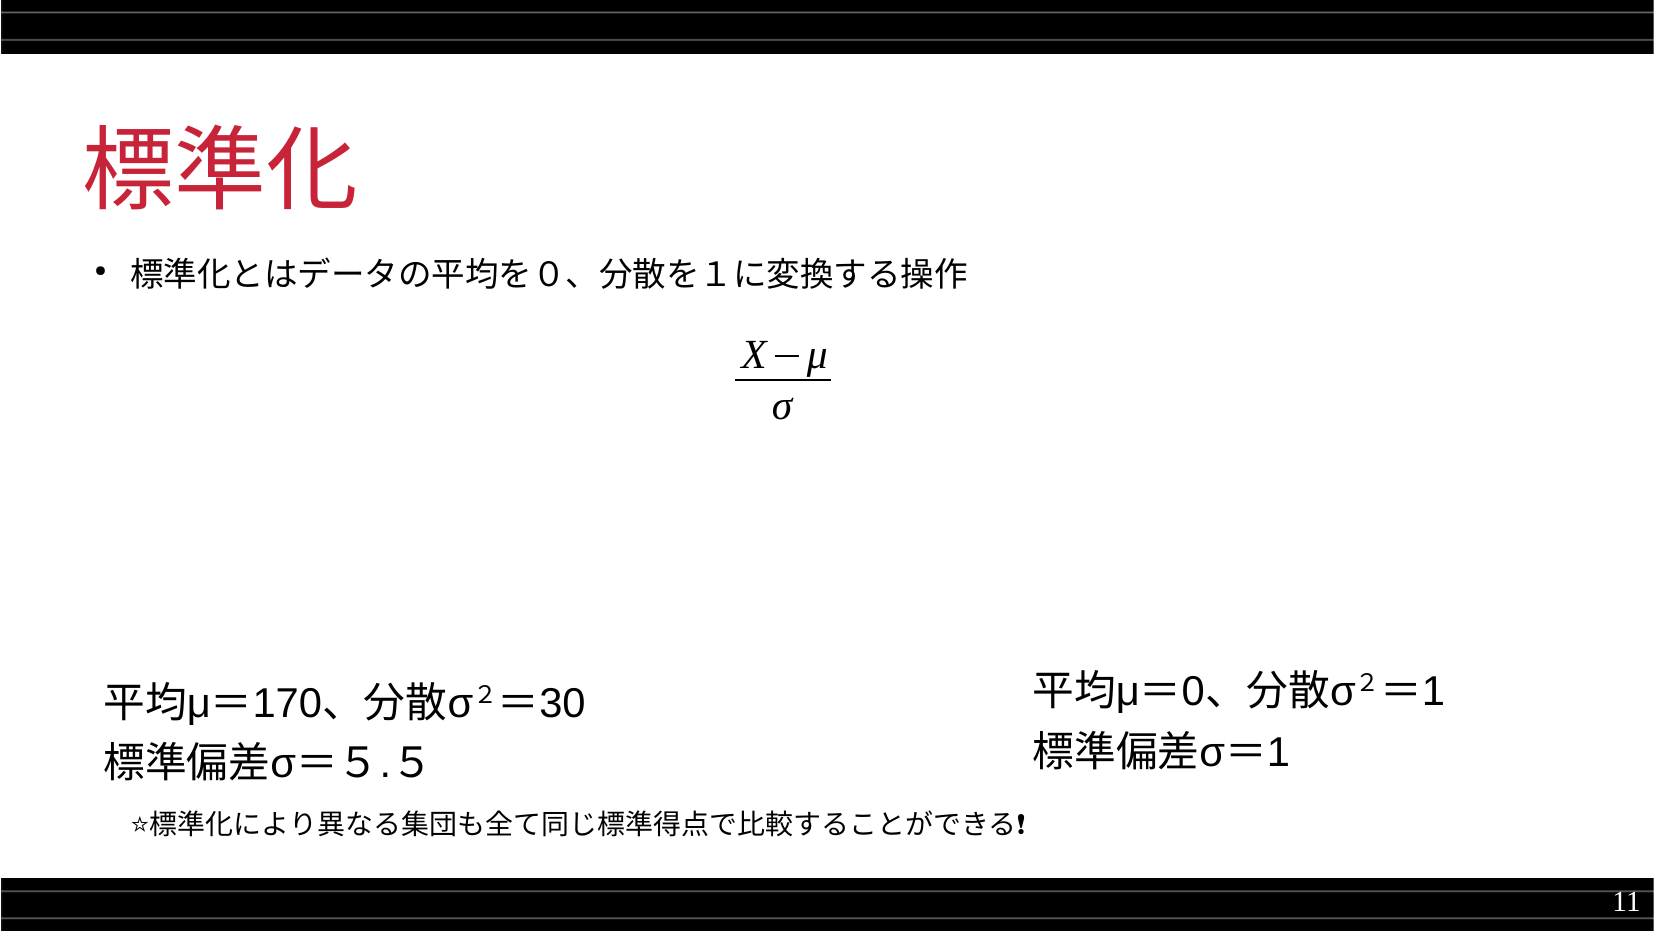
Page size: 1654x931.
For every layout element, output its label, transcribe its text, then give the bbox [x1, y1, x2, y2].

text_box 平均μ＝0、分散σ２＝1 標準偏差σ＝1 [1017, 649, 1460, 758]
picture [1, 0, 1654, 54]
title 標準化 [82, 92, 1571, 248]
text_box 平均μ＝170、分散σ２＝30 標準偏差σ＝５.５ [88, 661, 601, 770]
picture [1, 878, 1654, 931]
list 標準化とはデータの平均を０、分散を１に変換する操作 ⭐️標準化により異なる集団も全て同じ標準得点で比較することができる❗️ [82, 248, 1571, 898]
chart [727, 330, 839, 429]
